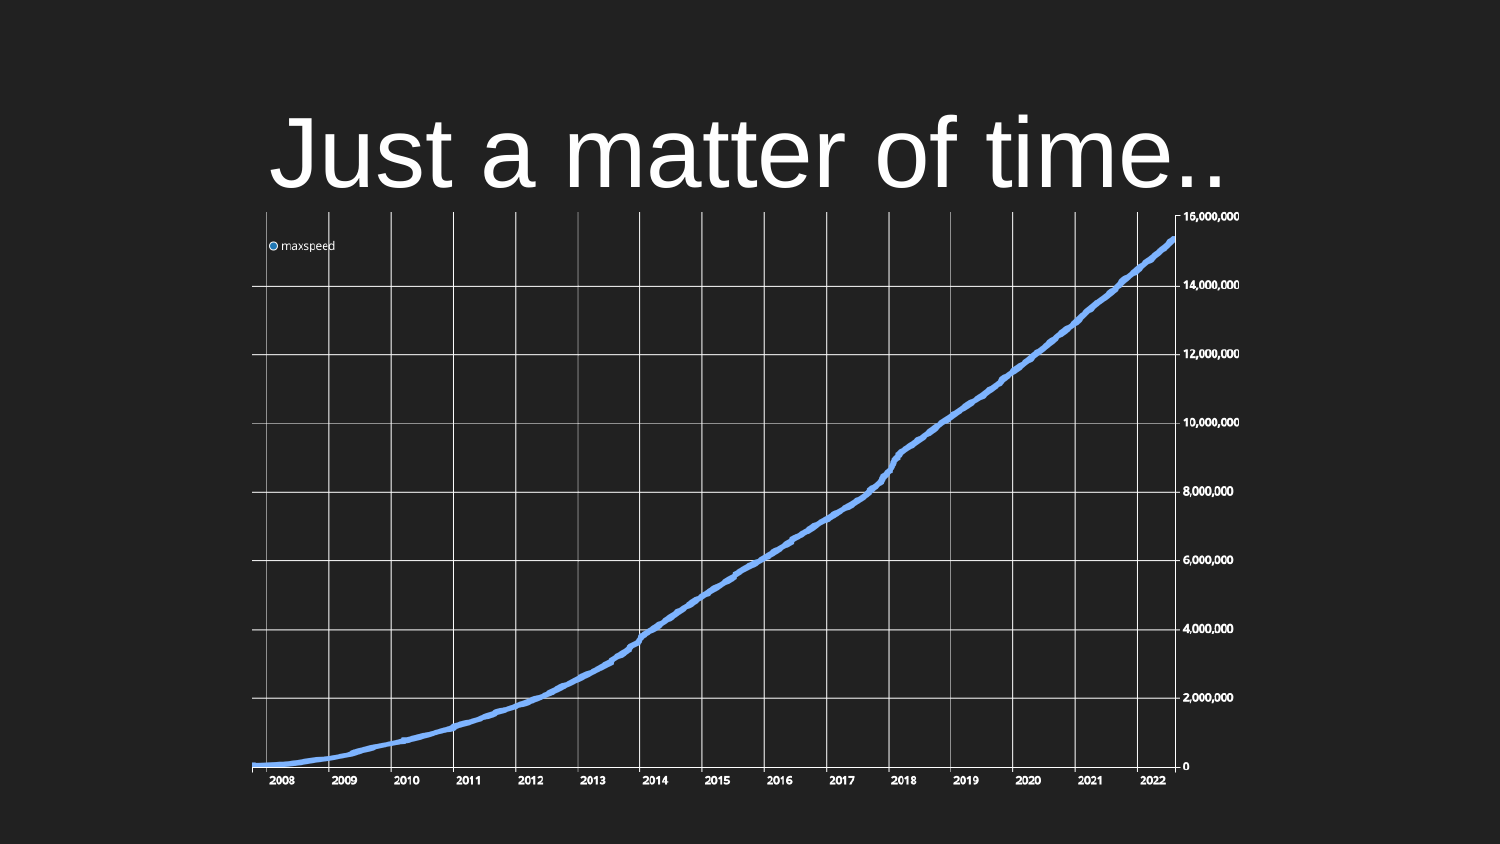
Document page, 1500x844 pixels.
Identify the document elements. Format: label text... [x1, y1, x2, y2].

picture [242, 202, 1239, 794]
title Just a matter of time.. [51, 72, 1449, 289]
